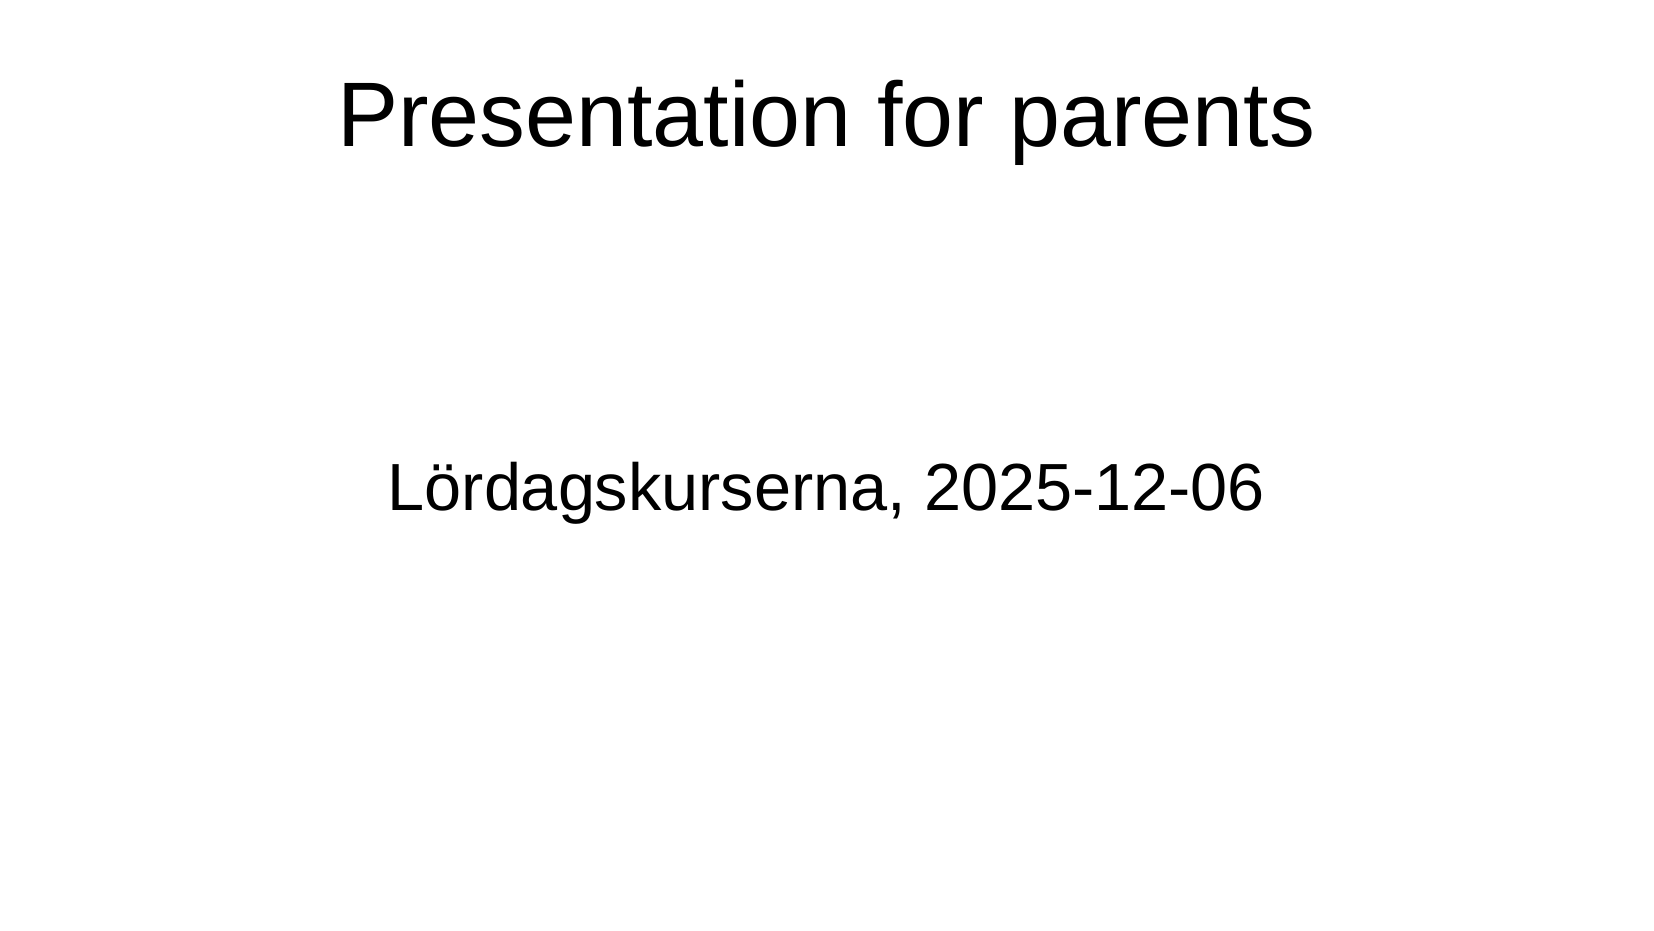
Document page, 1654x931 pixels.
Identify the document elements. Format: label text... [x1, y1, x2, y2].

title Presentation for parents [82, 37, 1571, 193]
subtitle Lördagskurserna, 2025-12-06 [82, 217, 1571, 758]
